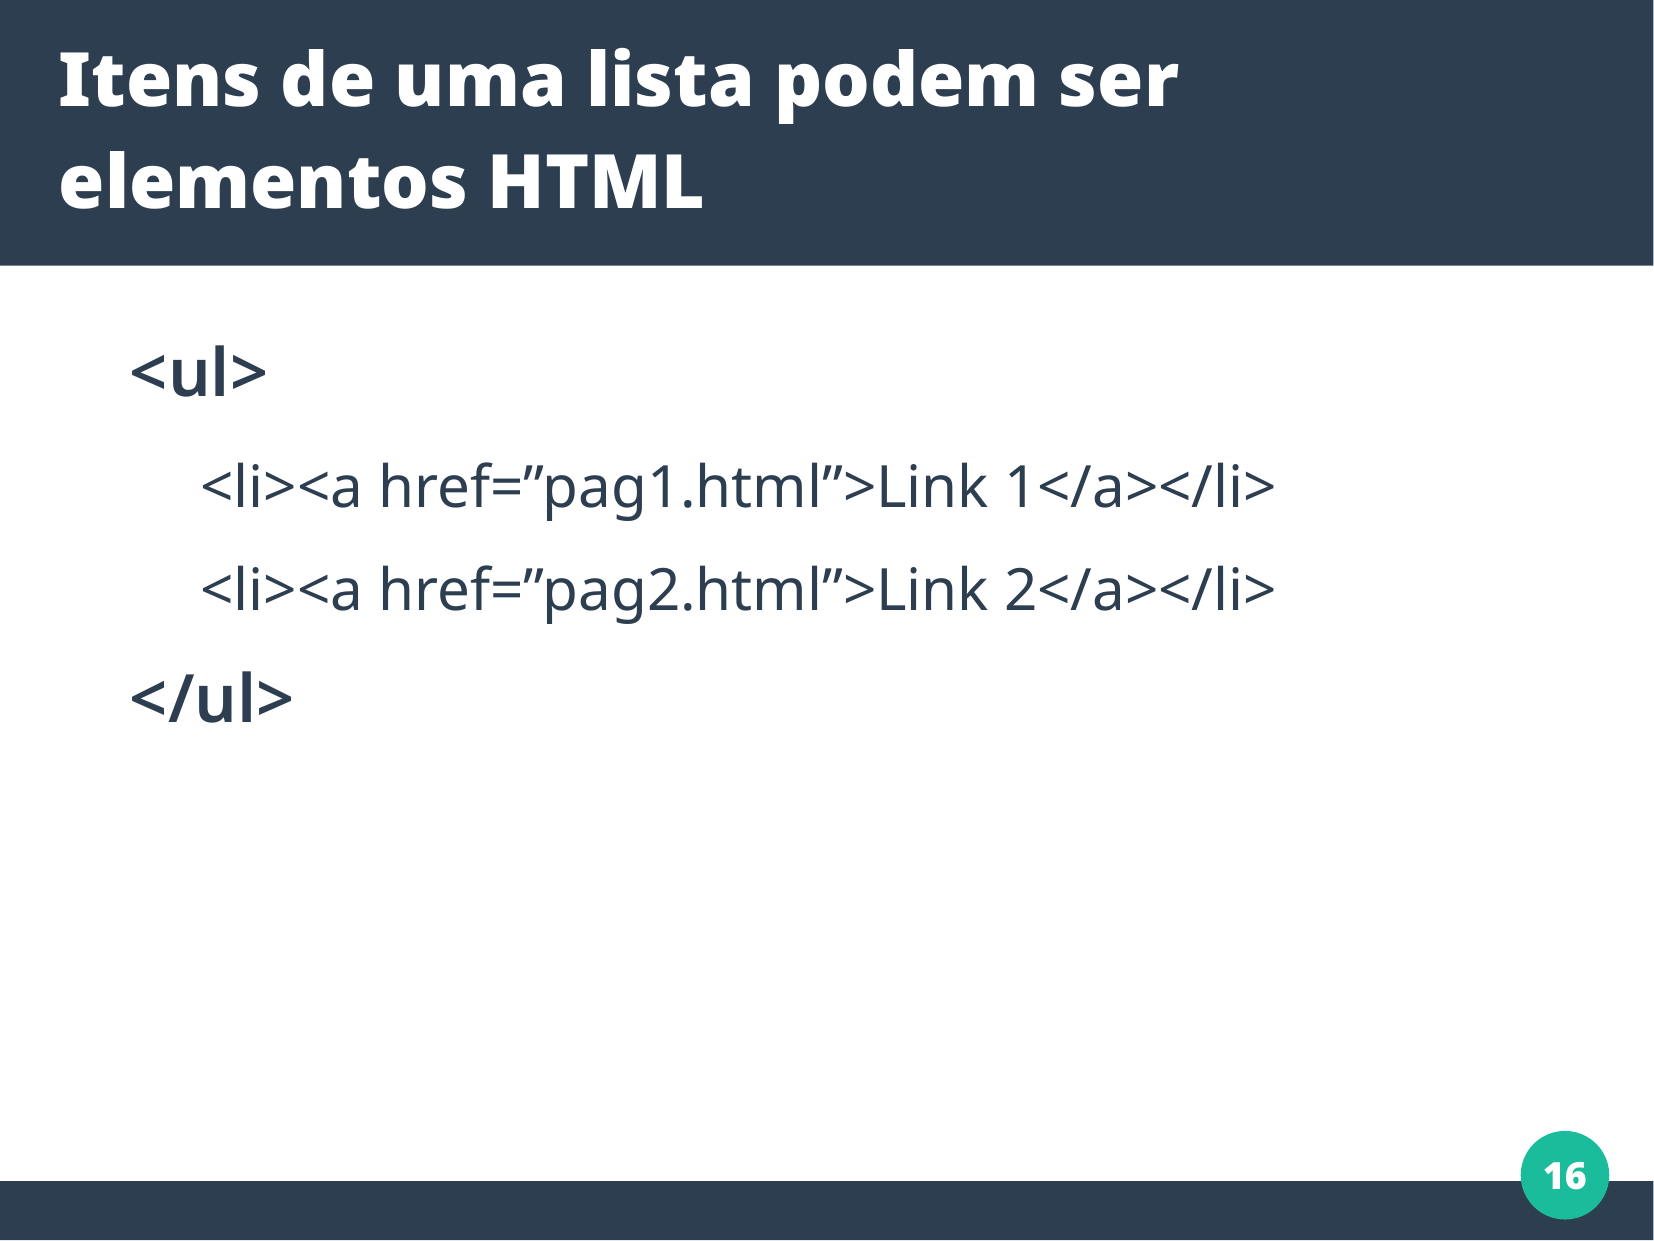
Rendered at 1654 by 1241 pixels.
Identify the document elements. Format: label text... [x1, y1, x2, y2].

title Itens de uma lista podem ser elementos HTML [59, 49, 1595, 207]
list <ul> <li><a href=”pag1.html”>Link 1</a></li> <li><a href=”pag2.html”>Link 2</a></li> </ul> [59, 324, 1595, 1152]
